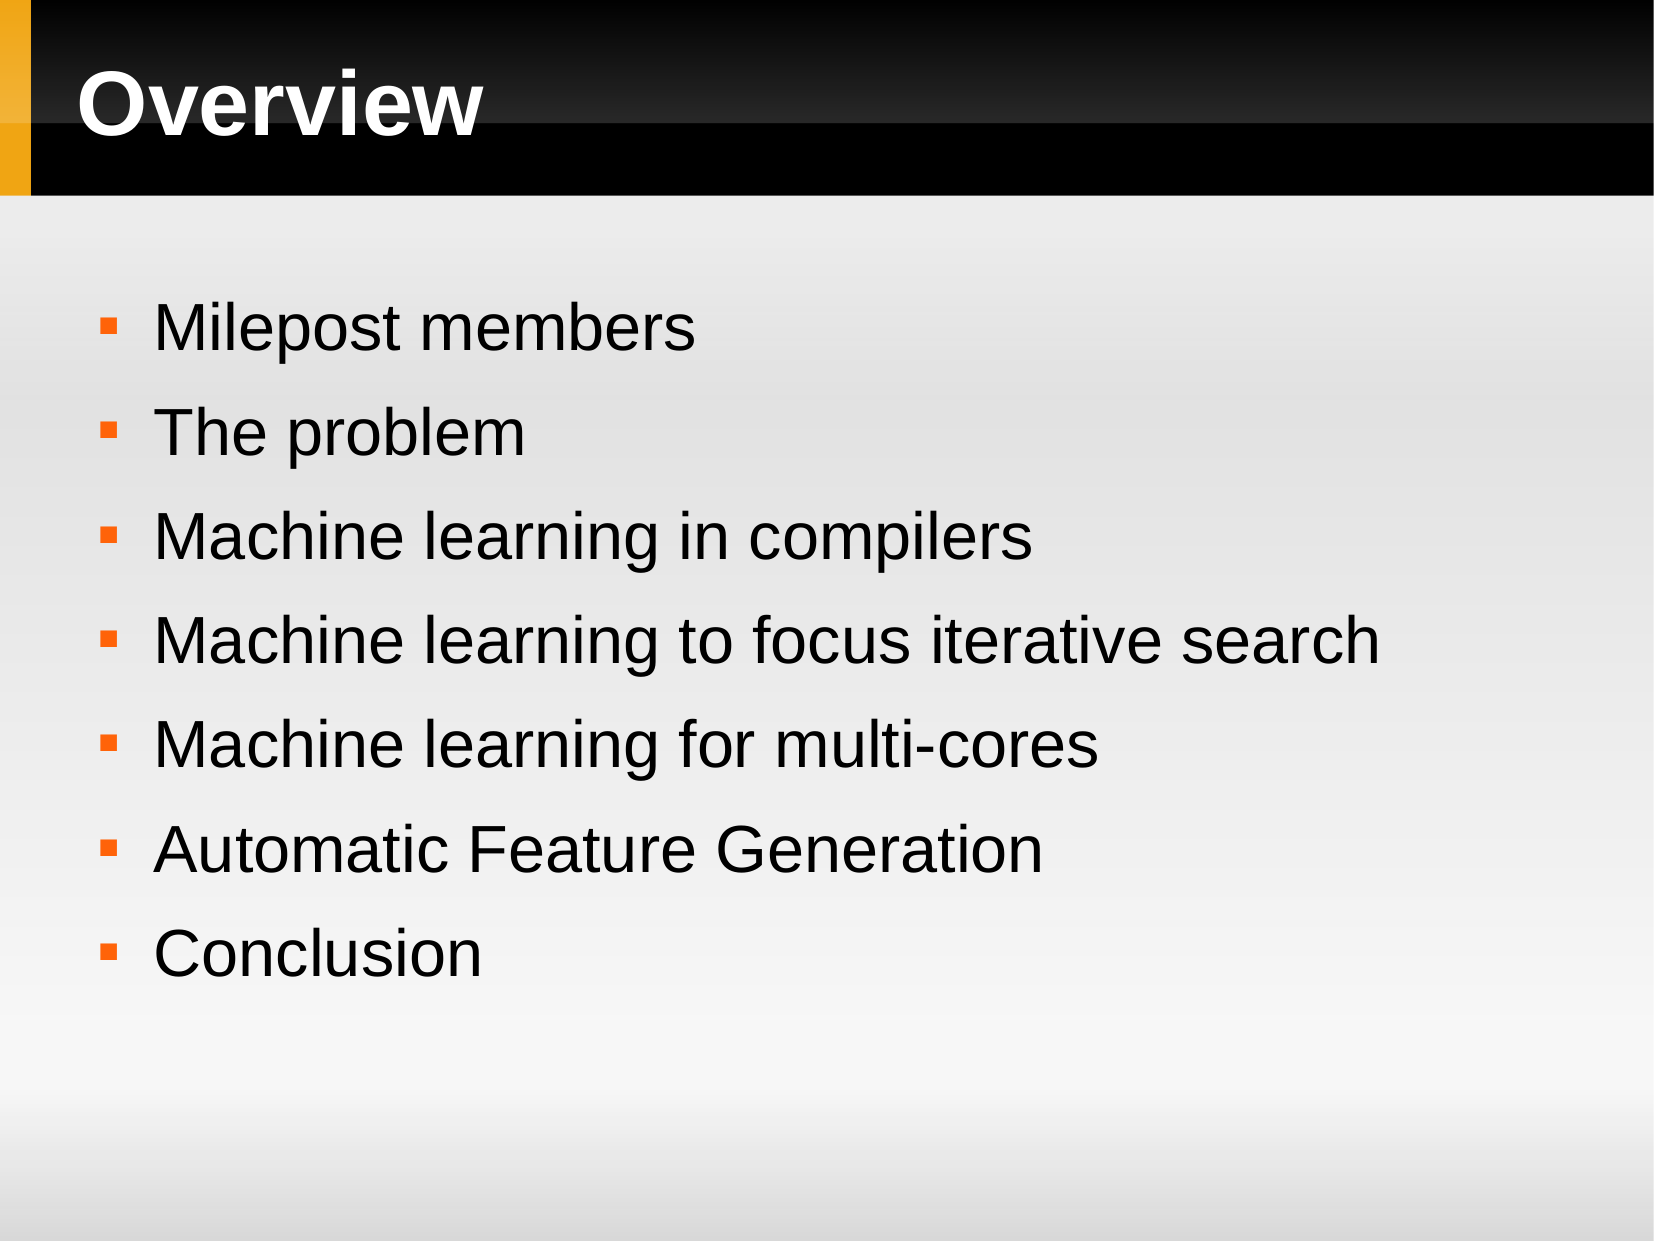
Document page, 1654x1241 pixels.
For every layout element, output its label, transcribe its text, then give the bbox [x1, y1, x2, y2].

title Overview [76, 7, 1565, 200]
picture [0, 0, 1654, 1241]
list Milepost members The problem Machine learning in compilers Machine learning to focus iterative search Machine learning for multi-cores Automatic Feature Generation Conclusion [82, 290, 1571, 1094]
